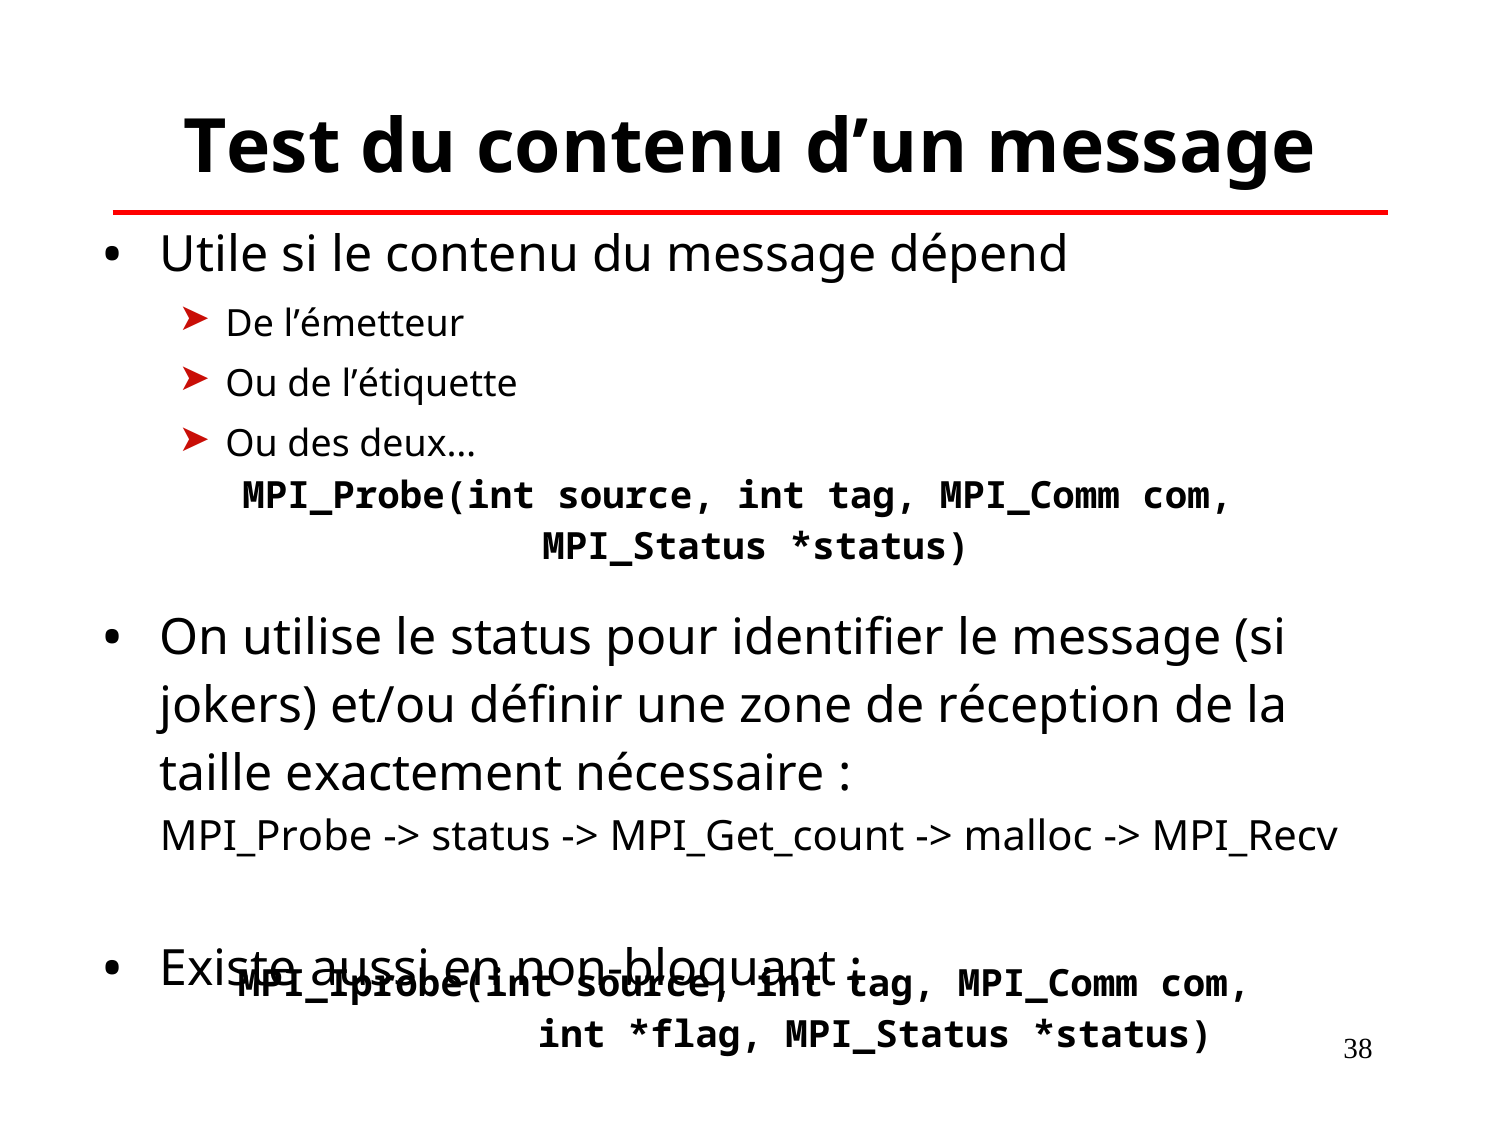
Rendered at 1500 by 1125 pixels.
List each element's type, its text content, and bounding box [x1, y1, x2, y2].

list Utile si le contenu du message dépend De l’émetteur Ou de l’étiquette Ou des deux… On utilise le status pour identifier le message (si jokers) et/ou définir une zone de réception de la taille exactement nécessaire : MPI_Probe -> status -> MPI_Get_count -> malloc -> MPI_Recv Existe aussi en non-bloquant : [88, 210, 1424, 1012]
text_box MPI_Iprobe(int source, int tag, MPI_Comm com, int *flag, MPI_Status *status) [223, 948, 1453, 1067]
text_box MPI_Probe(int source, int tag, MPI_Comm com, MPI_Status *status) [227, 460, 1270, 579]
title Test du contenu d’un message [112, 49, 1388, 210]
